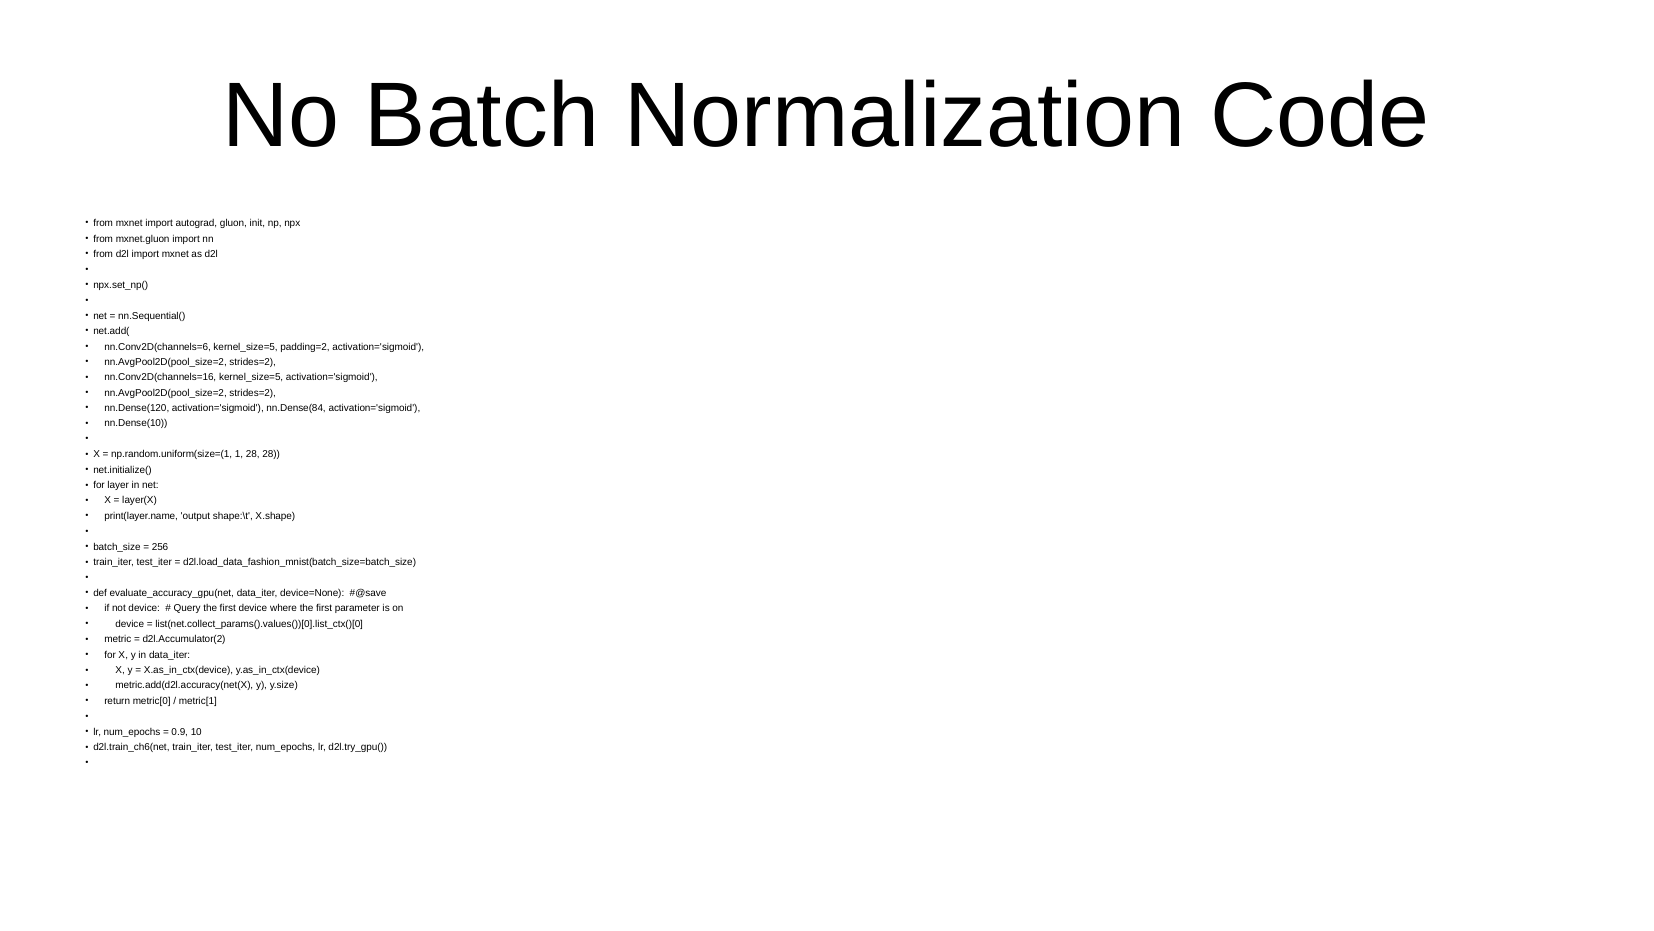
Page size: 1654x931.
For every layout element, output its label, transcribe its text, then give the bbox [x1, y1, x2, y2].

list from mxnet import autograd, gluon, init, np, npx from mxnet.gluon import nn from d2l import mxnet as d2l npx.set_np() net = nn.Sequential() net.add( nn.Conv2D(channels=6, kernel_size=5, padding=2, activation='sigmoid'), nn.AvgPool2D(pool_size=2, strides=2), nn.Conv2D(channels=16, kernel_size=5, activation='sigmoid'), nn.AvgPool2D(pool_size=2, strides=2), nn.Dense(120, activation='sigmoid'), nn.Dense(84, activation='sigmoid'), nn.Dense(10)) X = np.random.uniform(size=(1, 1, 28, 28)) net.initialize() for layer in net: X = layer(X) print(layer.name, 'output shape:\t', X.shape) batch_size = 256 train_iter, test_iter = d2l.load_data_fashion_mnist(batch_size=batch_size) def evaluate_accuracy_gpu(net, data_iter, device=None): #@save if not device: # Query the first device where the first parameter is on device = list(net.collect_params().values())[0].list_ctx()[0] metric = d2l.Accumulator(2) for X, y in data_iter: X, y = X.as_in_ctx(device), y.as_in_ctx(device) metric.add(d2l.accuracy(net(X), y), y.size) return metric[0] / metric[1] lr, num_epochs = 0.9, 10 d2l.train_ch6(net, train_iter, test_iter, num_epochs, lr, d2l.try_gpu()) [82, 217, 1571, 758]
title No Batch Normalization Code [82, 37, 1571, 193]
